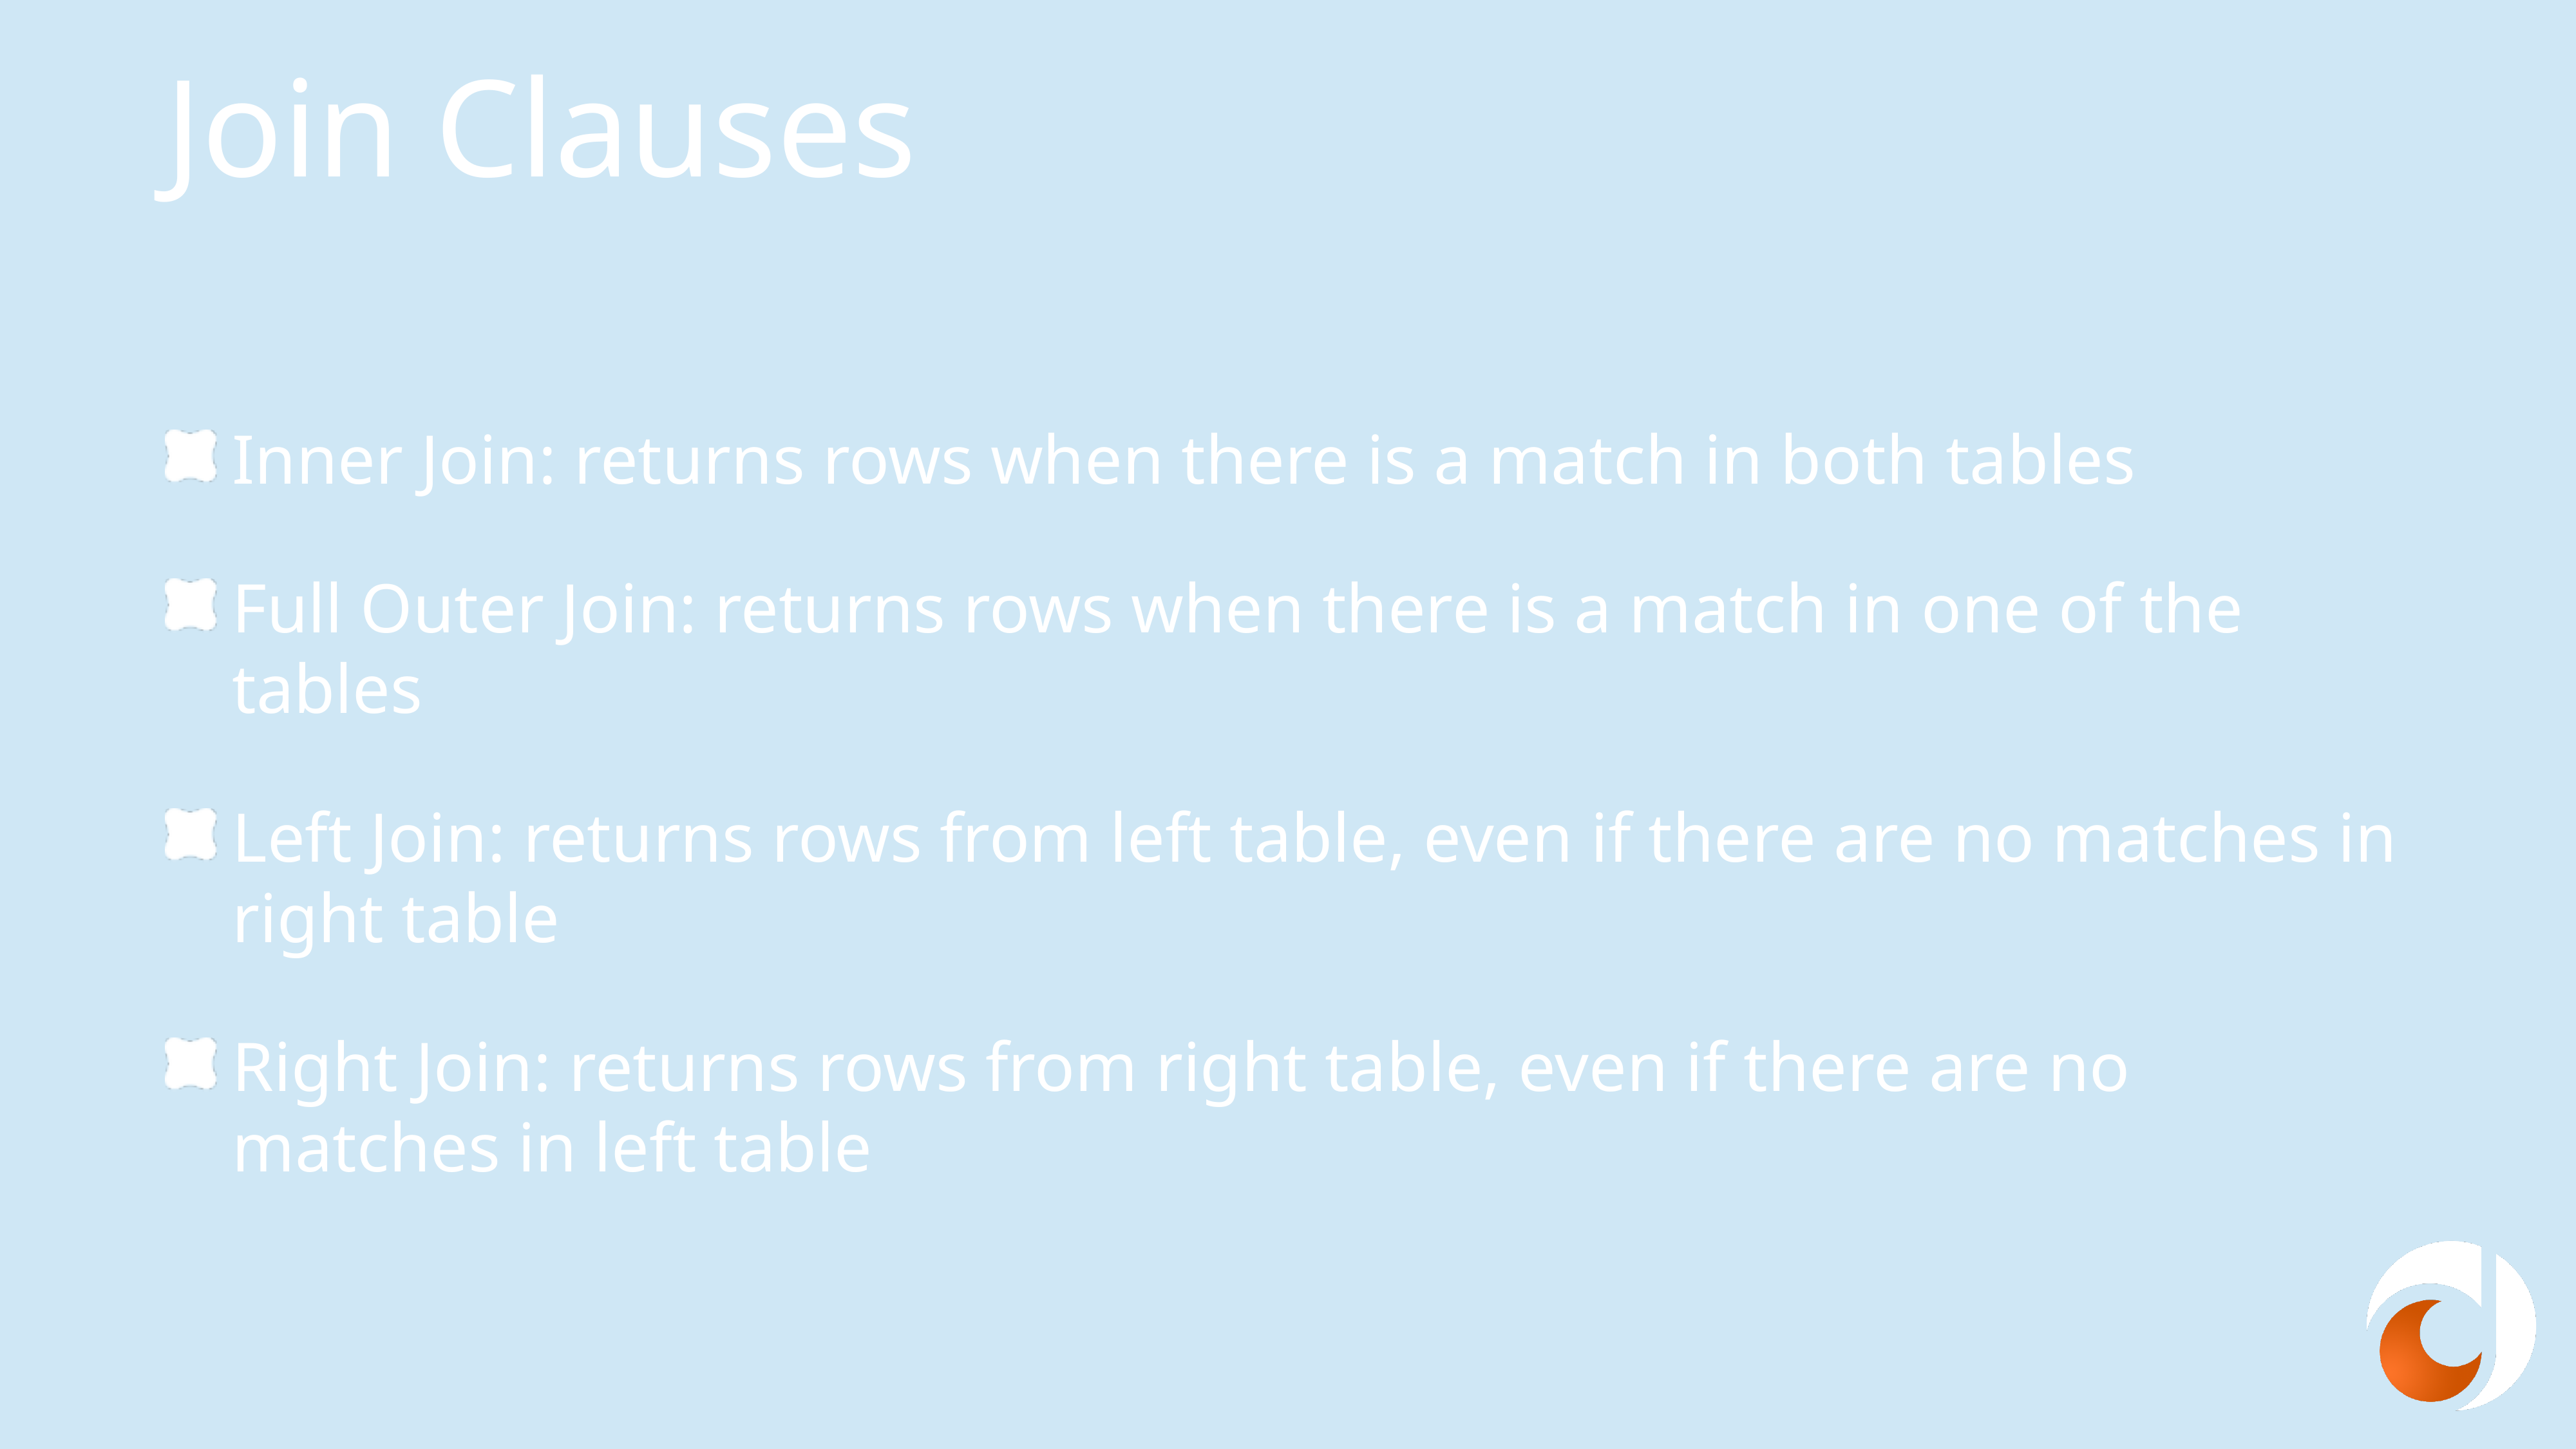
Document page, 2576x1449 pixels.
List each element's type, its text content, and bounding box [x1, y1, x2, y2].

title Join Clauses [155, 37, 2421, 400]
list Inner Join: returns rows when there is a match in both tables Full Outer Join: returns rows when there is a match in one of the tables Left Join: returns rows from left table, even if there are no matches in right table Right Join: returns rows from right table, even if there are no matches in left table [155, 412, 2421, 1262]
picture [2361, 1236, 2550, 1414]
